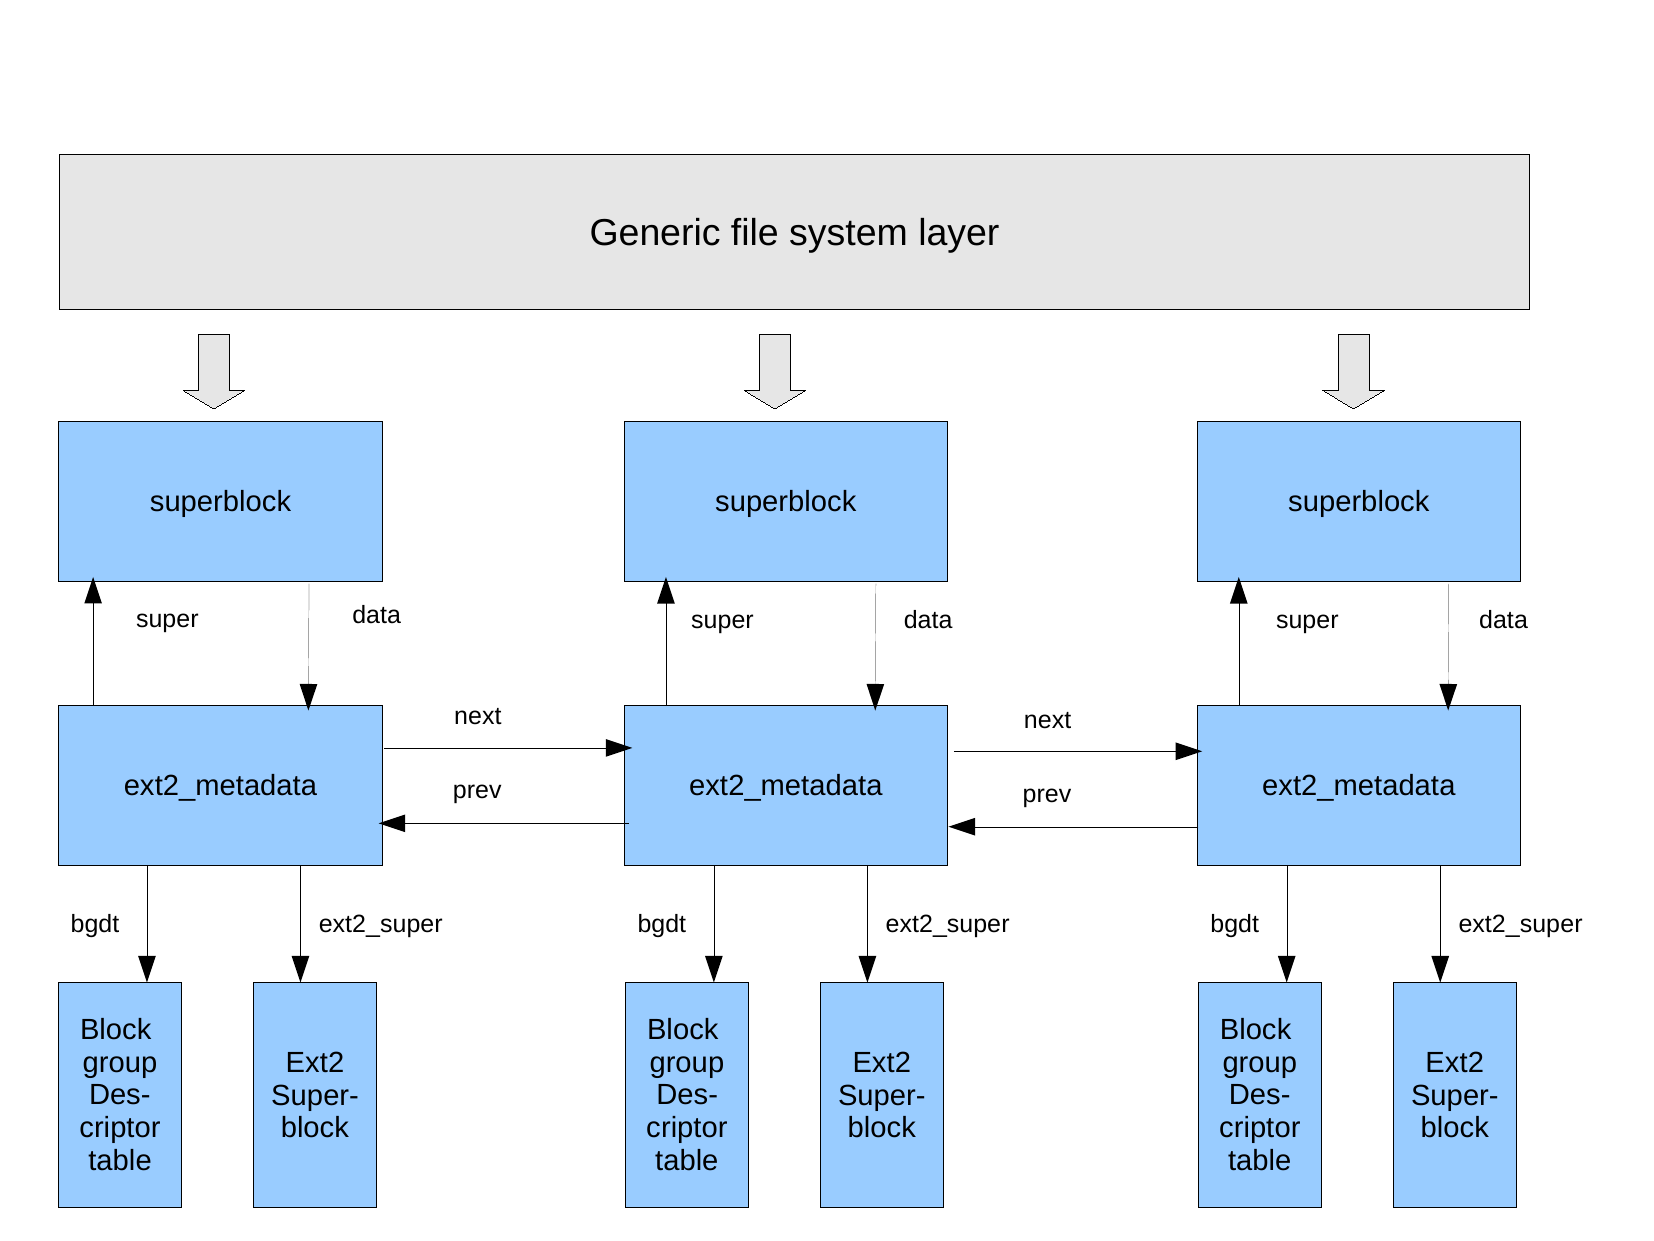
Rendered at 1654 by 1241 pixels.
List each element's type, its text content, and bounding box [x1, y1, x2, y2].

text_box Generic file system layer [59, 154, 1530, 310]
text_box ext2_metadata [624, 705, 948, 866]
text_box prev [438, 768, 588, 812]
text_box ext2_super [1443, 902, 1615, 946]
text_box Ext2 Super- block [253, 982, 377, 1208]
text_box Ext2 Super- block [1393, 982, 1517, 1208]
text_box data [337, 593, 509, 637]
text_box next [439, 694, 589, 738]
text_box prev [1008, 772, 1157, 816]
text_box [1322, 334, 1385, 409]
text_box bgdt [55, 902, 227, 946]
text_box superblock [1197, 421, 1521, 582]
text_box ext2_super [303, 902, 475, 946]
text_box bgdt [1195, 902, 1367, 946]
text_box Block group Des- criptor table [58, 982, 182, 1208]
text_box Block group Des- criptor table [1198, 982, 1322, 1208]
text_box super [676, 597, 848, 641]
text_box ext2_metadata [1197, 705, 1521, 866]
text_box [744, 334, 806, 409]
text_box Ext2 Super- block [820, 982, 944, 1208]
text_box superblock [58, 421, 383, 582]
text_box data [889, 598, 1060, 642]
text_box super [1261, 597, 1433, 641]
text_box next [1009, 698, 1159, 741]
text_box ext2_super [870, 902, 1042, 946]
text_box super [121, 597, 293, 641]
text_box bgdt [622, 902, 794, 946]
text_box data [1464, 598, 1636, 642]
text_box ext2_metadata [58, 705, 383, 866]
text_box superblock [624, 421, 948, 582]
text_box [183, 334, 245, 409]
text_box Block group Des- criptor table [625, 982, 749, 1208]
